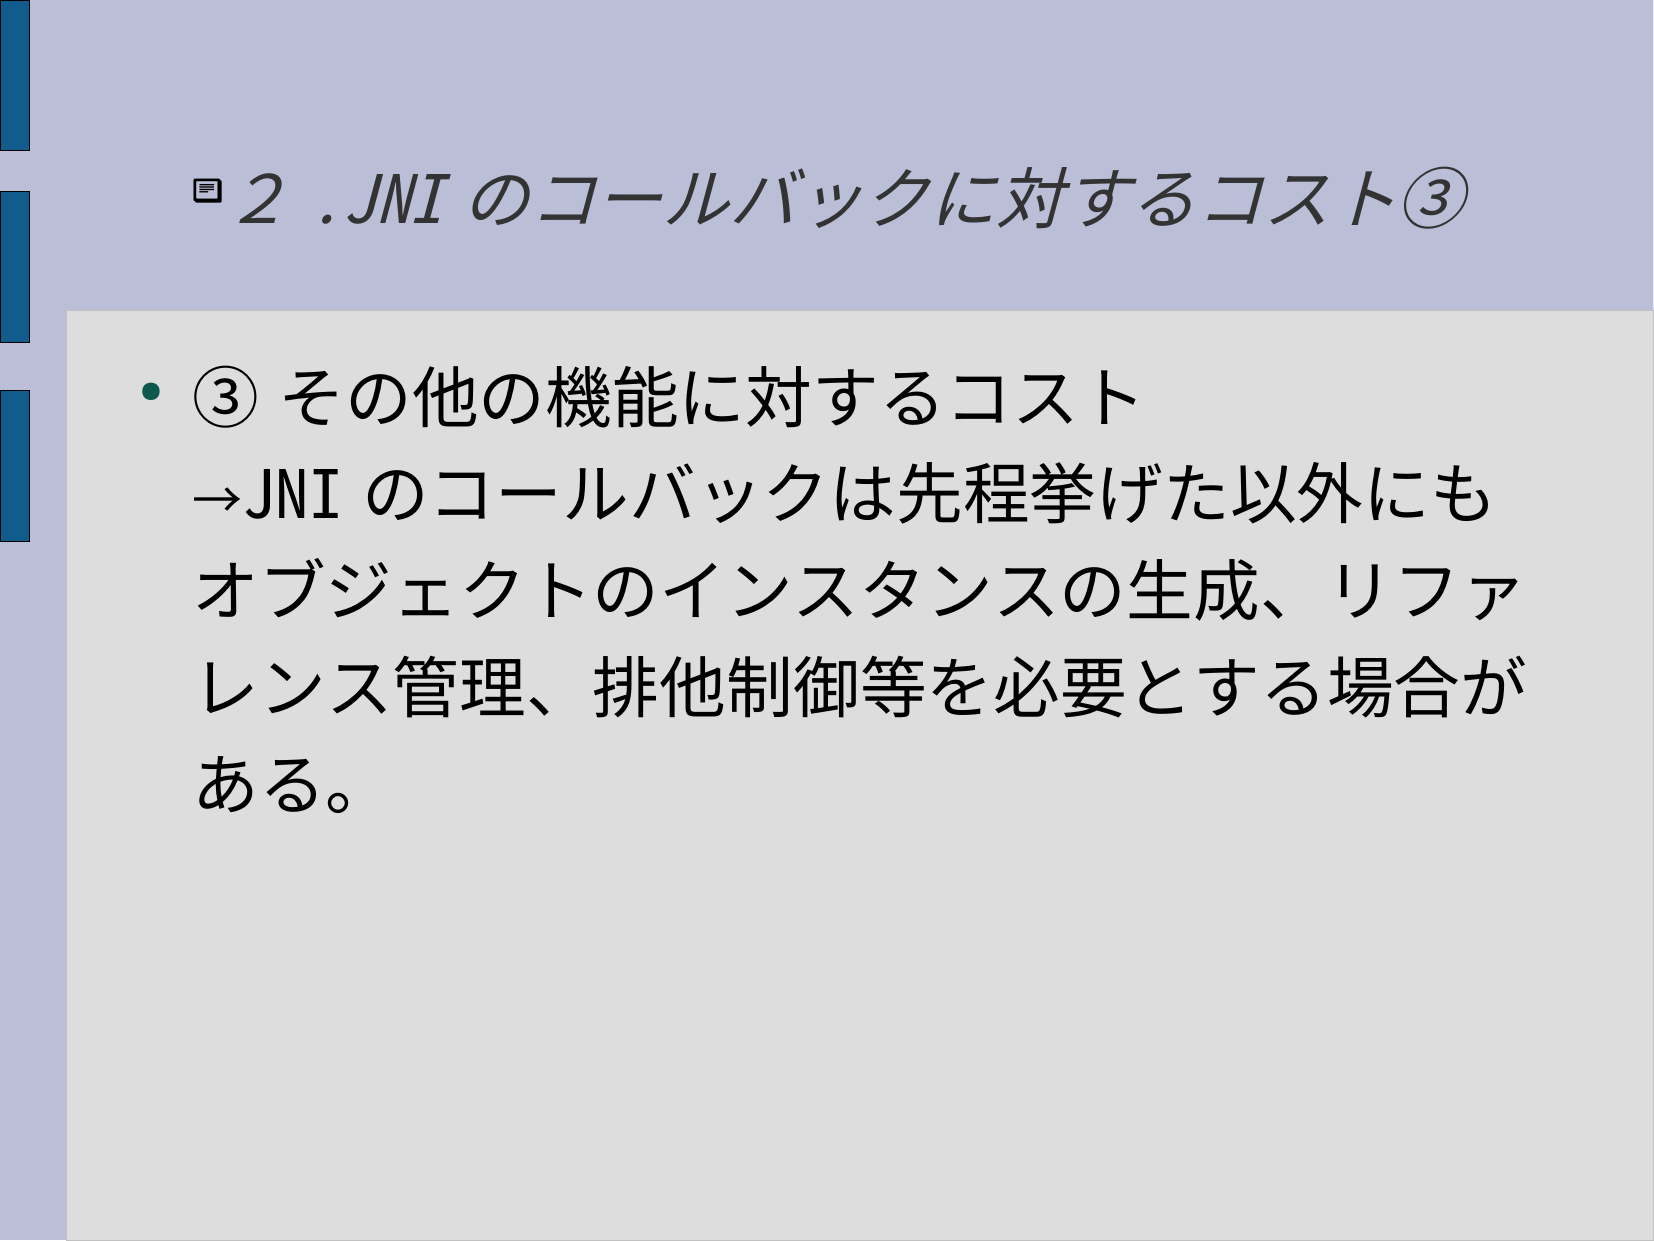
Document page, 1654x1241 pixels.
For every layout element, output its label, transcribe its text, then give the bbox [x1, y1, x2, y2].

list ③その他の機能に対するコスト →JNIのコールバックは先程挙げた以外にもオブジェクトのインスタンスの生成、リファレンス管理、排他制御等を必要とする場合がある。 [121, 344, 1534, 1127]
title ２.JNIのコールバックに対するコスト③ [121, 91, 1534, 299]
